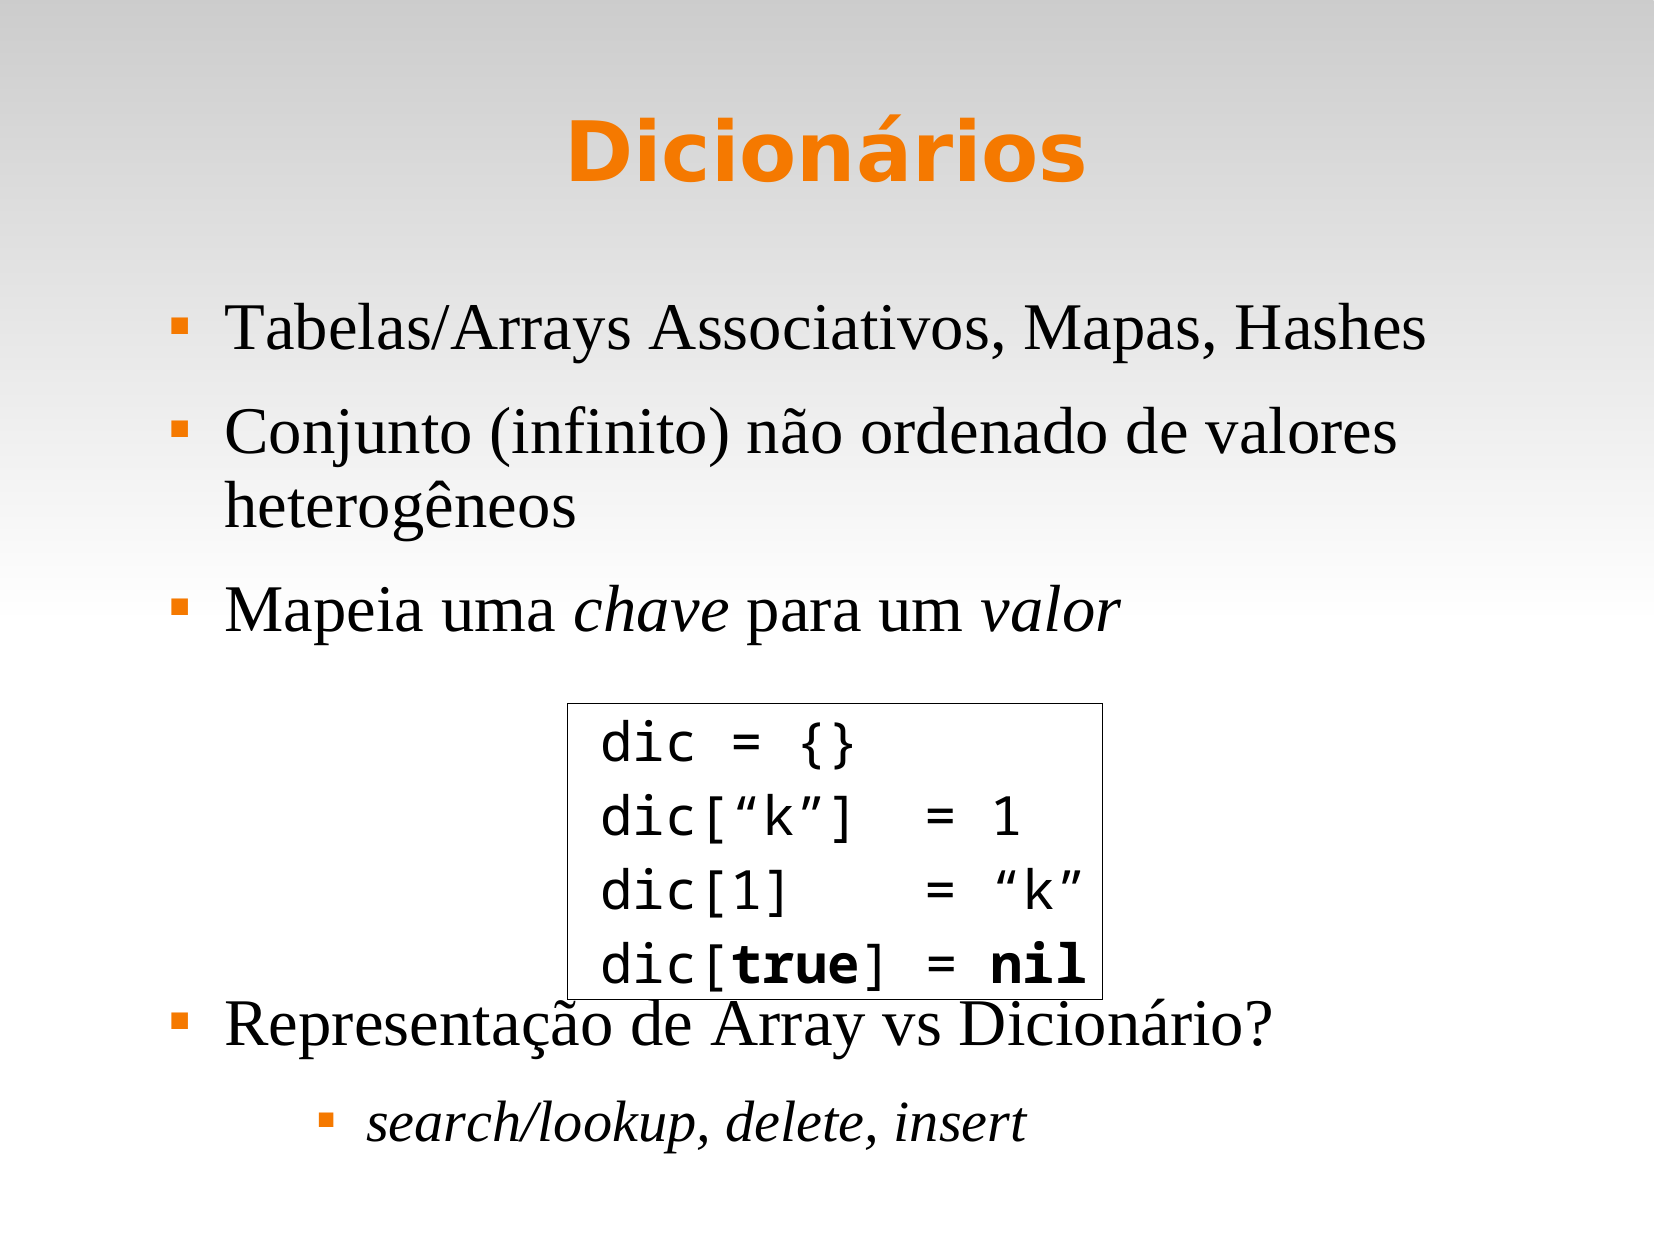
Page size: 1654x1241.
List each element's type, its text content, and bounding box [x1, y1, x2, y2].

text_box dic = {} dic[“k”] = 1 dic[1] = “k” dic[true] = nil [567, 728, 1103, 976]
list Tabelas/Arrays Associativos, Mapas, Hashes Conjunto (infinito) não ordenado de valores heterogêneos Mapeia uma chave para um valor Representação de Array vs Dicionário? search/lookup, delete, insert [82, 290, 1571, 1213]
title Dicionários [82, 49, 1571, 257]
